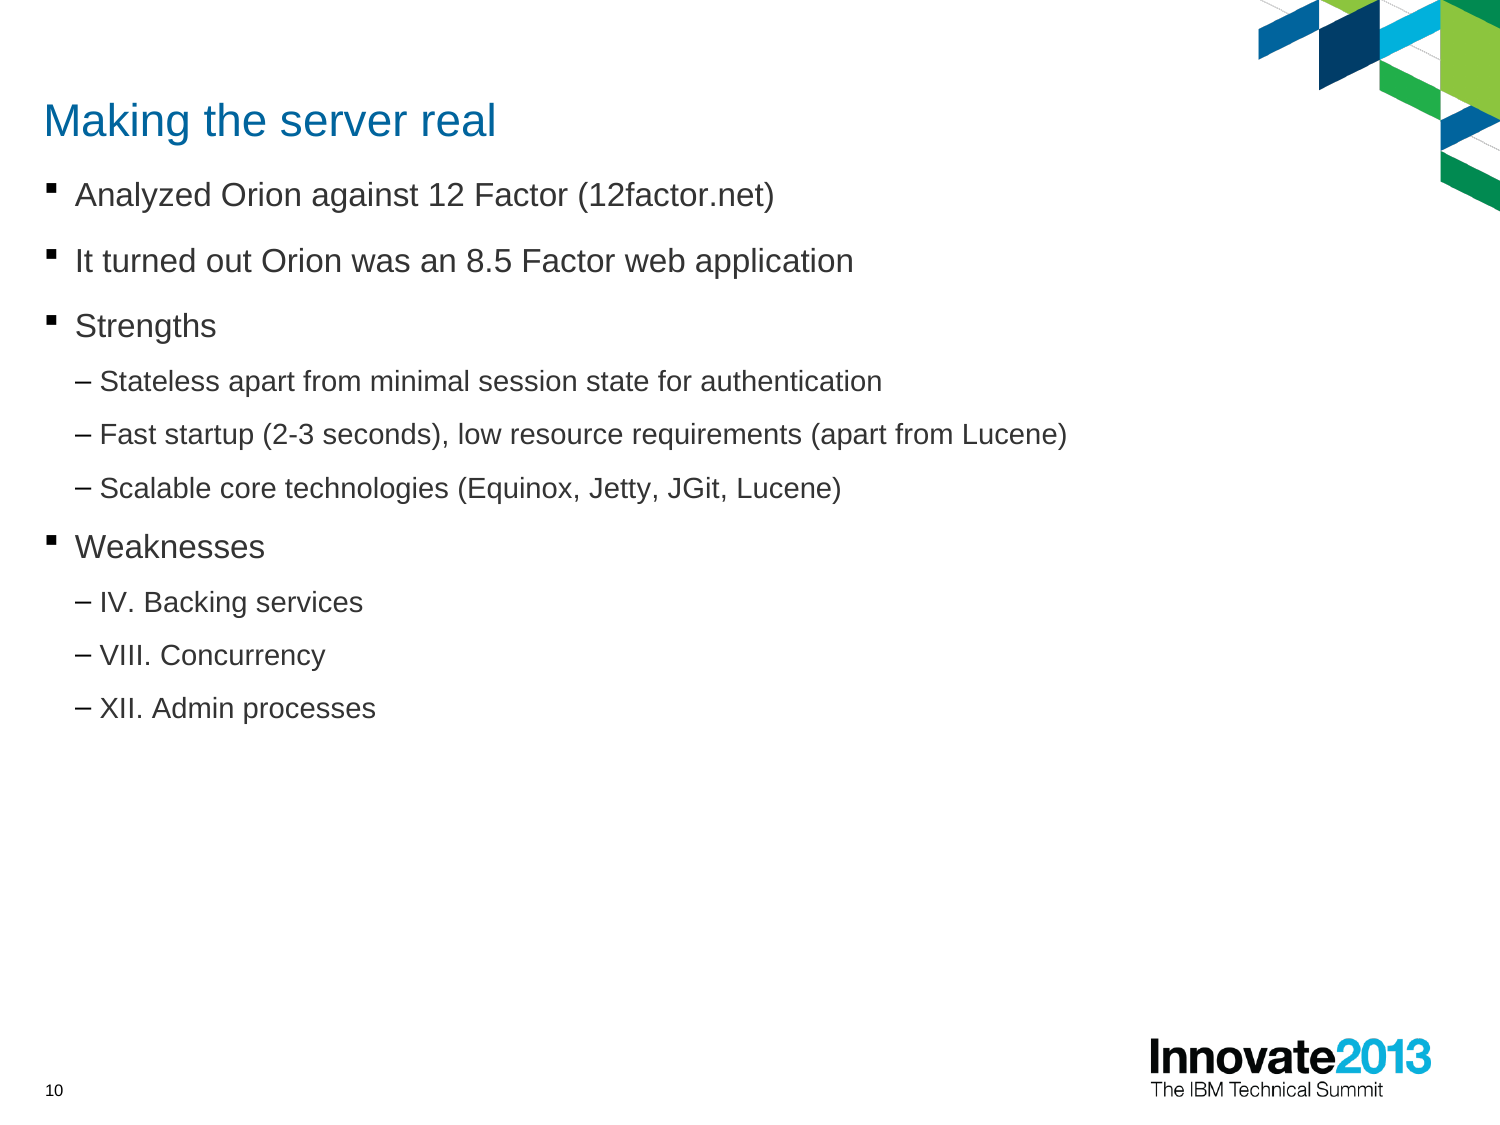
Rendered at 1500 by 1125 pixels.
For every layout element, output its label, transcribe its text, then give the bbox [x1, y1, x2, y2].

picture [1254, 0, 1500, 219]
picture [1150, 1034, 1433, 1105]
title Making the server real [28, 87, 1247, 154]
text_box <number> [29, 1072, 91, 1103]
list Analyzed Orion against 12 Factor (12factor.net) It turned out Orion was an 8.5 Factor web application Strengths Stateless apart from minimal session state for authentication Fast startup (2-3 seconds), low resource requirements (apart from Lucene) Scalable core technologies (Equinox, Jetty, JGit, Lucene) Weaknesses IV. Backing services VIII. Concurrency XII. Admin processes [28, 160, 1439, 1007]
